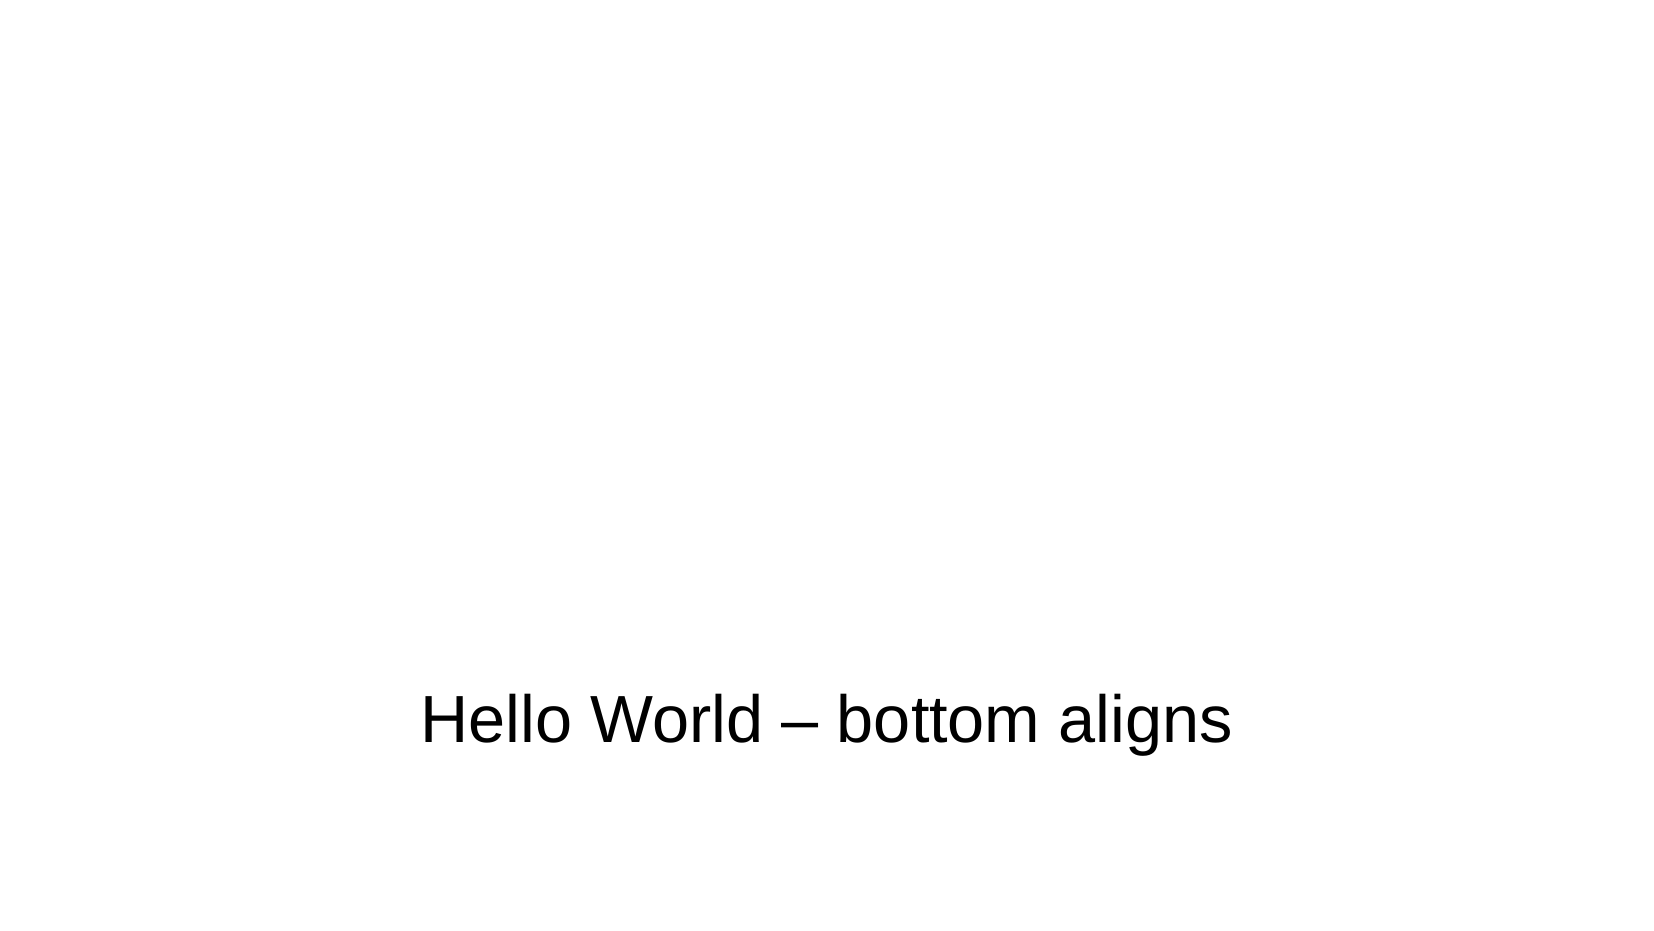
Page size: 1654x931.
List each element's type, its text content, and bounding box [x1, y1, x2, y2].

list Hello World – bottom aligns [82, 217, 1571, 758]
